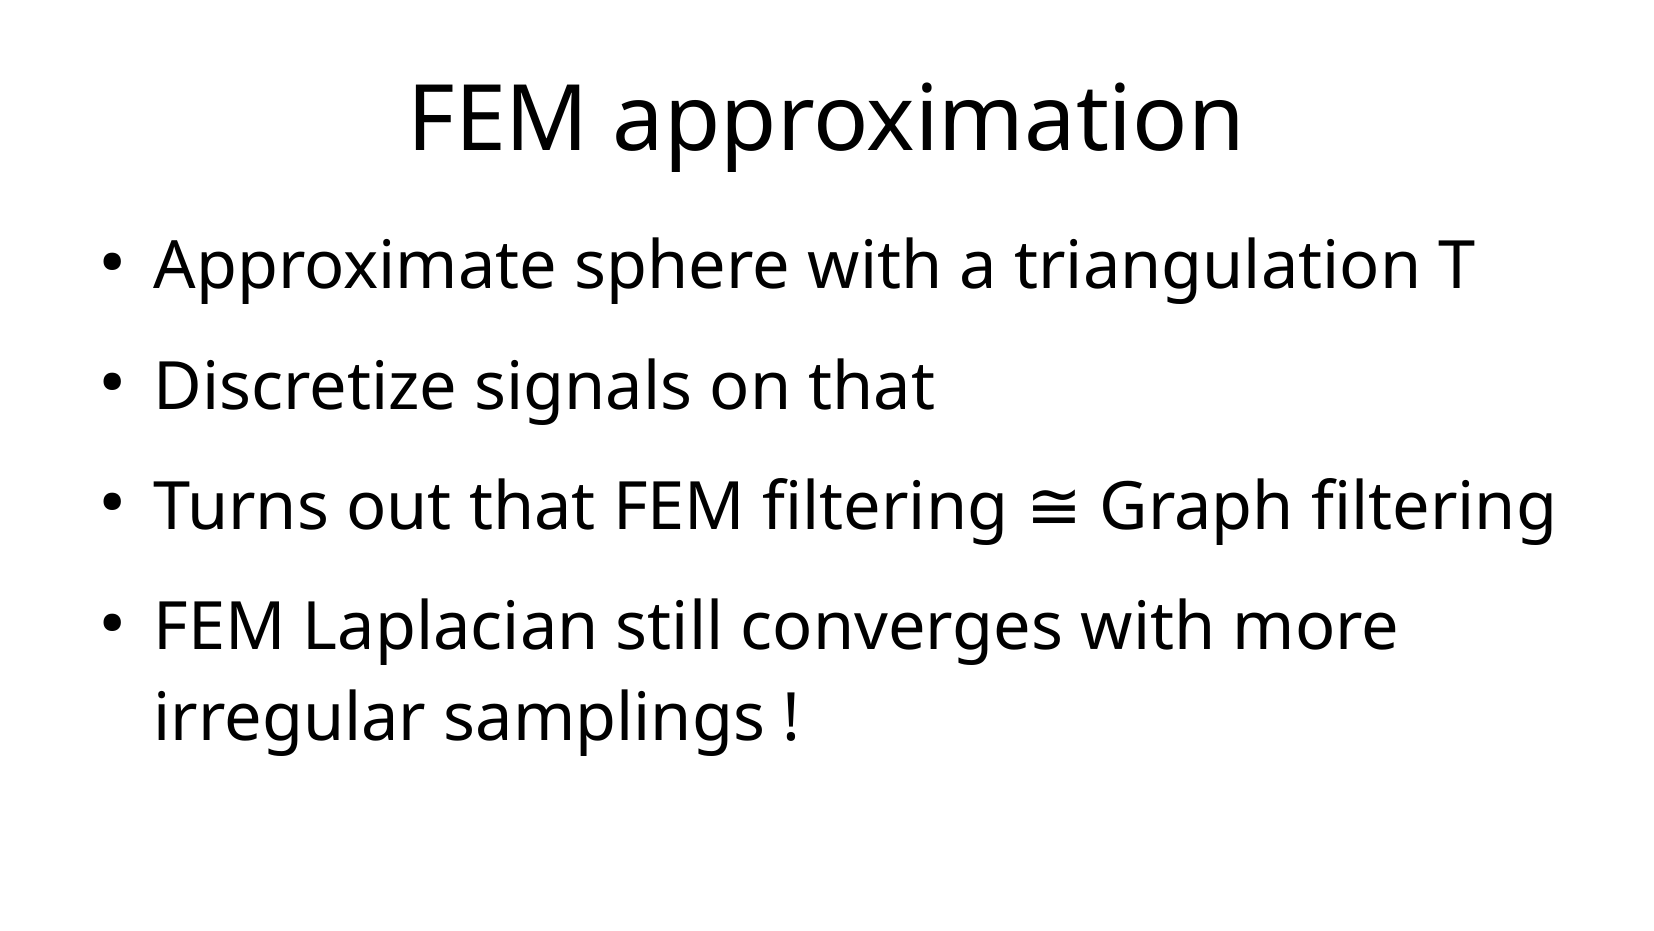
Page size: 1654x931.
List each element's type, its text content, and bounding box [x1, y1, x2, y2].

list Approximate sphere with a triangulation T Discretize signals on that Turns out that FEM filtering ≅ Graph filtering FEM Laplacian still converges with more irregular samplings ! [82, 217, 1571, 931]
chart [677, 679, 689, 708]
title FEM approximation [82, 37, 1571, 193]
